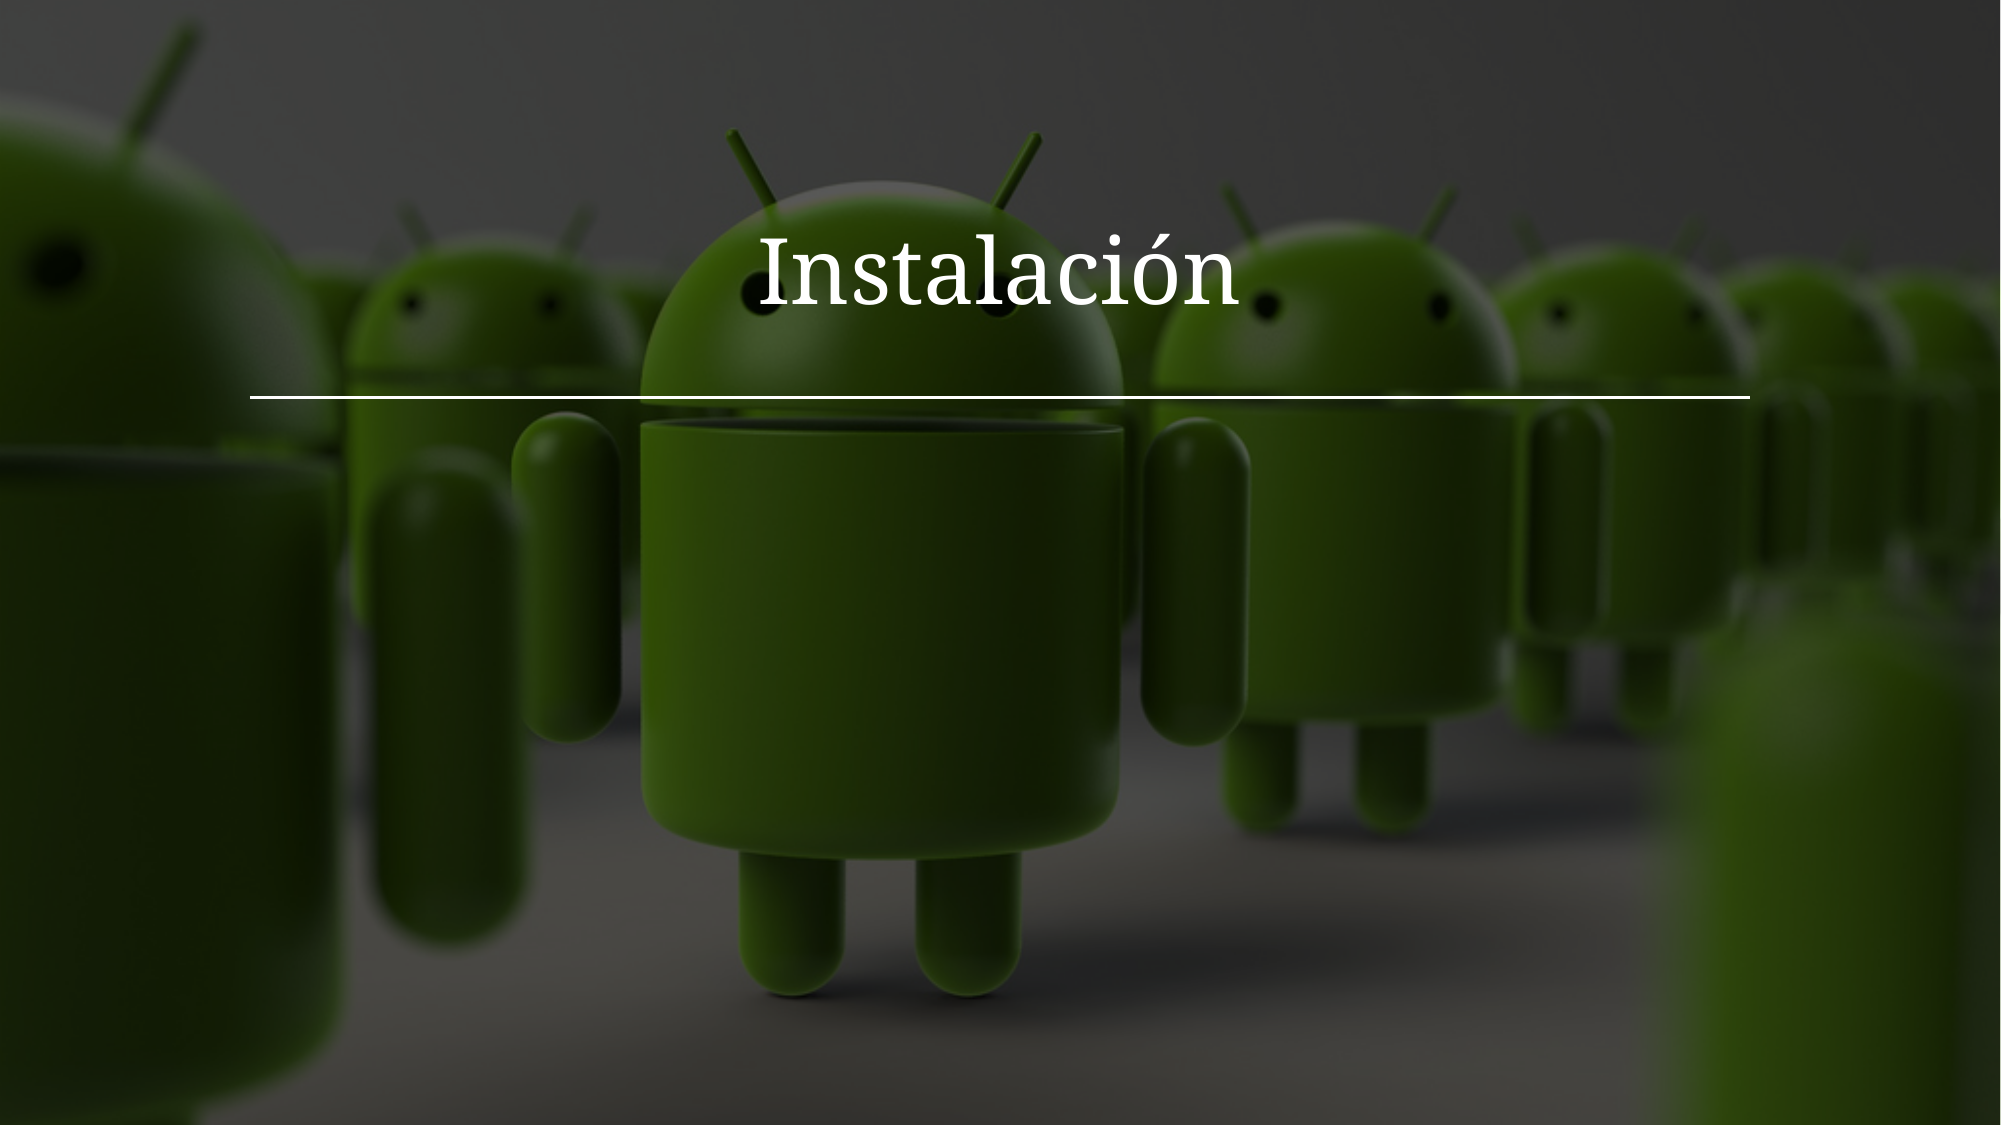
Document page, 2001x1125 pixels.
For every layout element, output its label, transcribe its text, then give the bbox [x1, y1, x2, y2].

title Instalación [212, 161, 1788, 376]
picture [0, 0, 2000, 1125]
